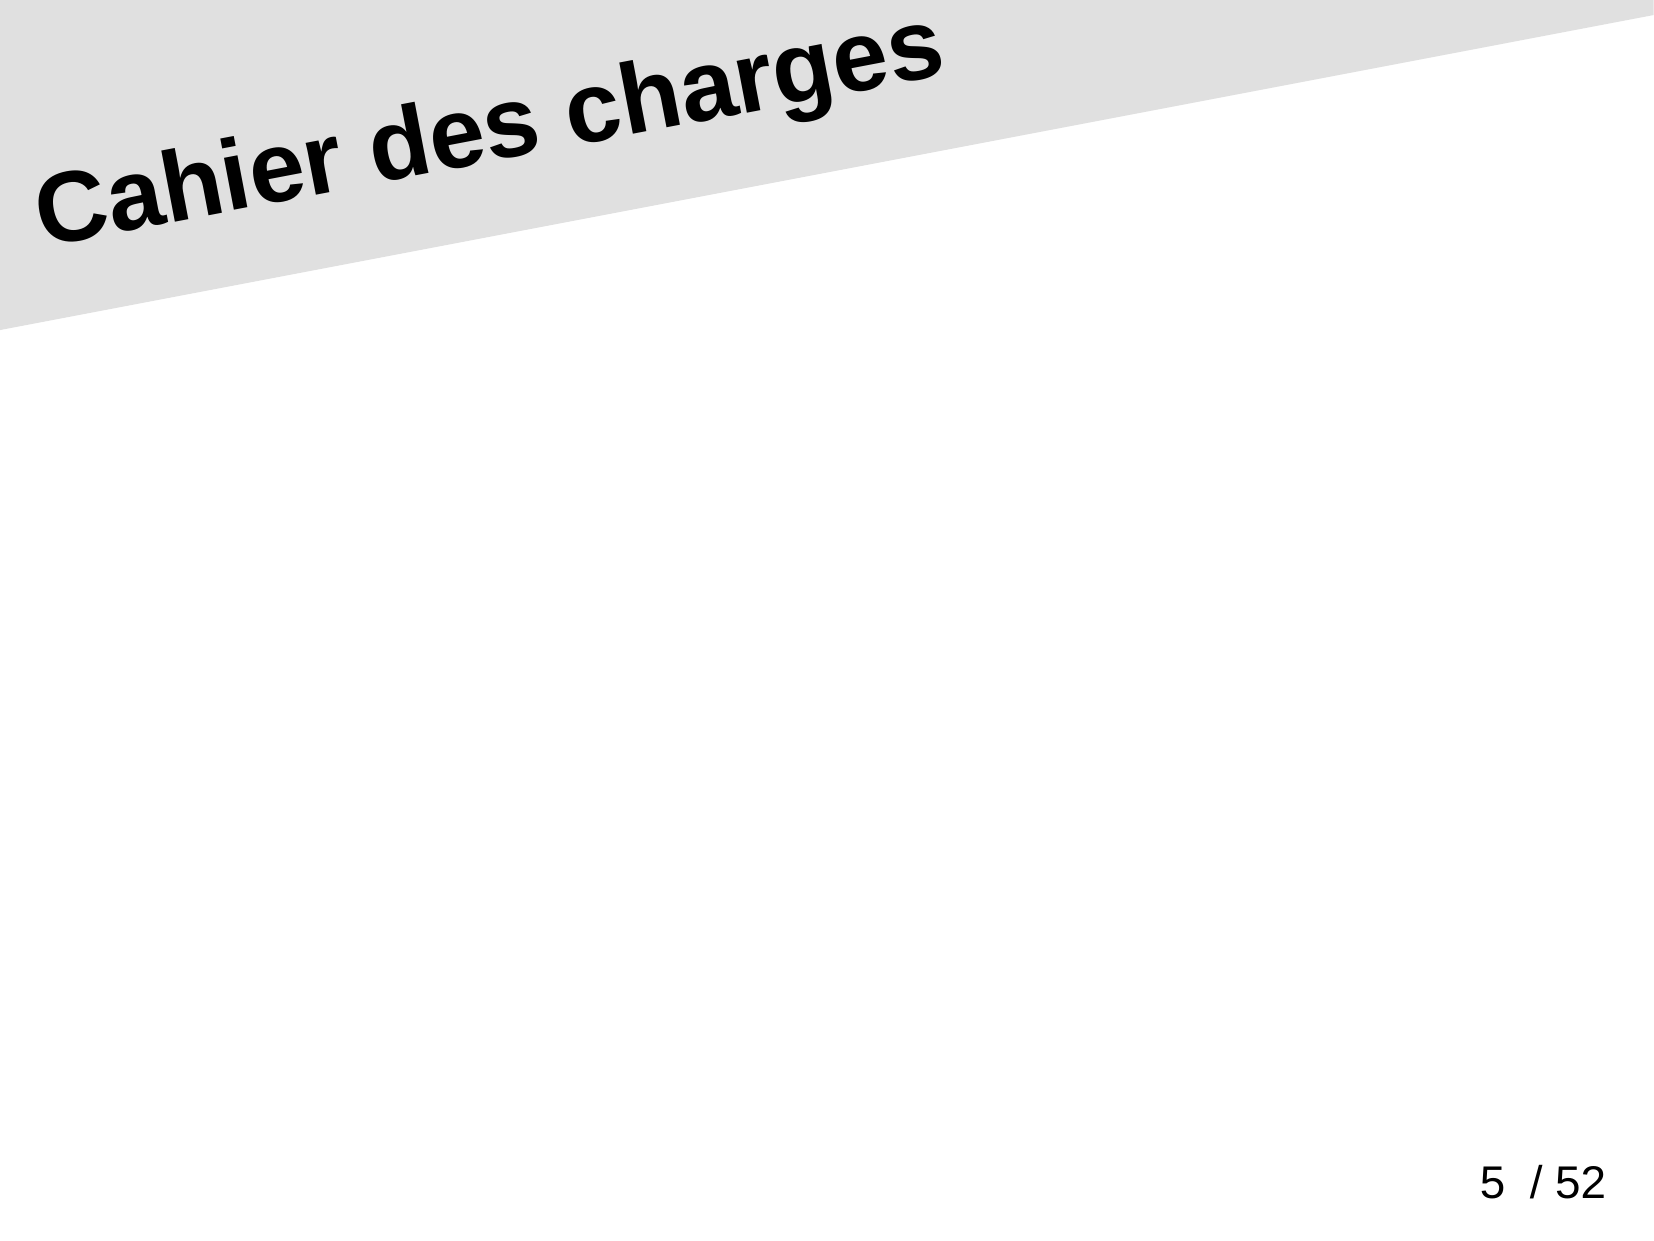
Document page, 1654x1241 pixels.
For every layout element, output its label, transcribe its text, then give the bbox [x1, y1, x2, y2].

title Cahier des charges [16, 0, 1518, 315]
